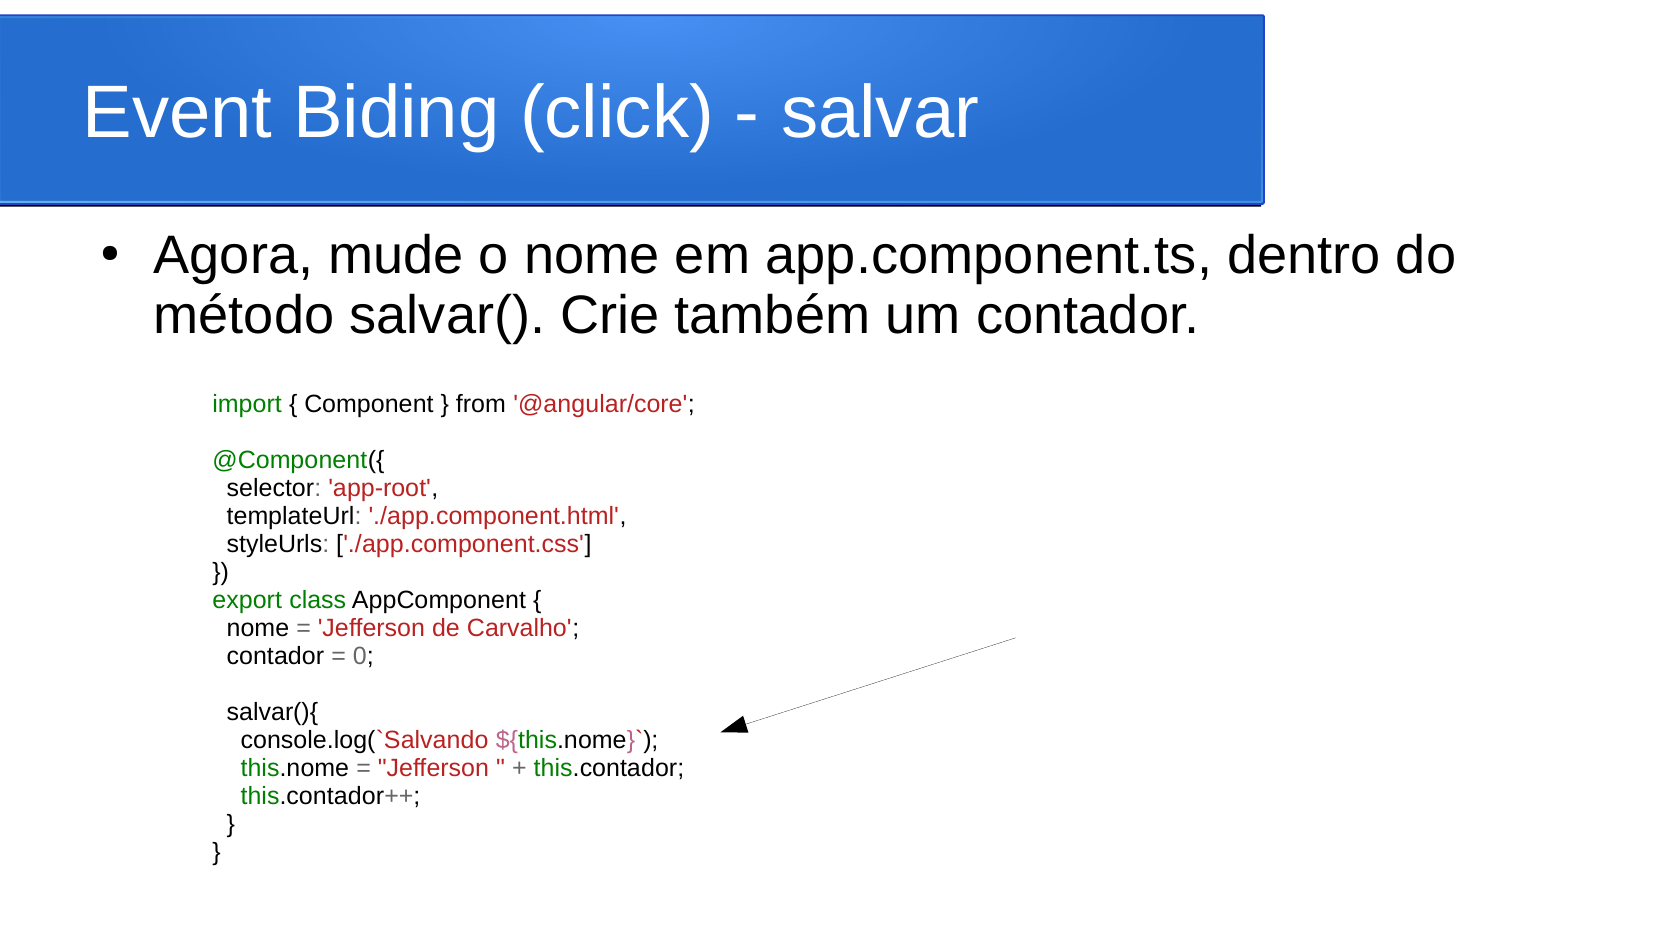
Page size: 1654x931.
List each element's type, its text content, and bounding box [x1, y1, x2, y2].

text_box import { Component } from '@angular/core'; @Component({ selector: 'app-root', templateUrl: './app.component.html', styleUrls: ['./app.component.css'] }) export class AppComponent { nome = 'Jefferson de Carvalho'; contador = 0; salvar(){ console.log(`Salvando ${this.nome}`); this.nome = "Jefferson " + this.contador; this.contador++; } } [212, 389, 1418, 894]
list Agora, mude o nome em app.component.ts, dentro do método salvar(). Crie também um contador. [82, 224, 1571, 764]
title Event Biding (click) - salvar [82, 35, 1235, 189]
